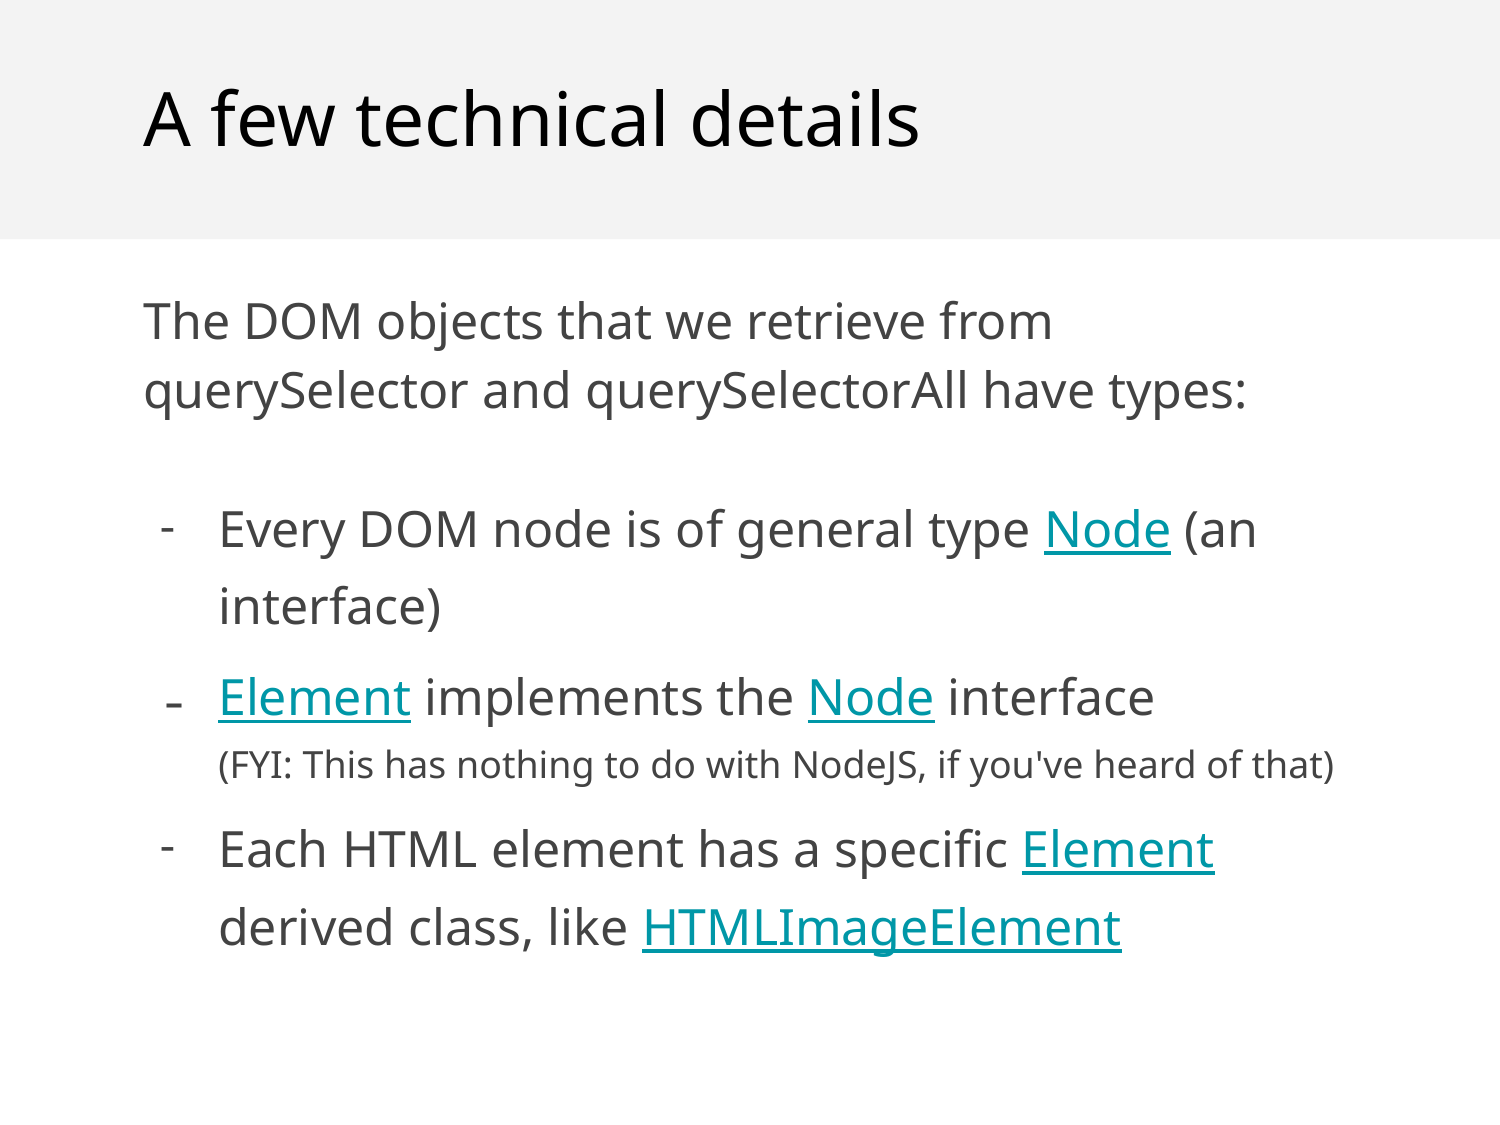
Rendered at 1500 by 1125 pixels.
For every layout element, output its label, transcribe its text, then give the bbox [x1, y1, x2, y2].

list The DOM objects that we retrieve from querySelector and querySelectorAll have types: Every DOM node is of general type Node (an interface) Element implements the Node interface (FYI: This has nothing to do with NodeJS, if you've heard of that) Each HTML element has a specific Element derived class, like HTMLImageElement [128, 265, 1372, 876]
title A few technical details [128, 56, 1372, 183]
